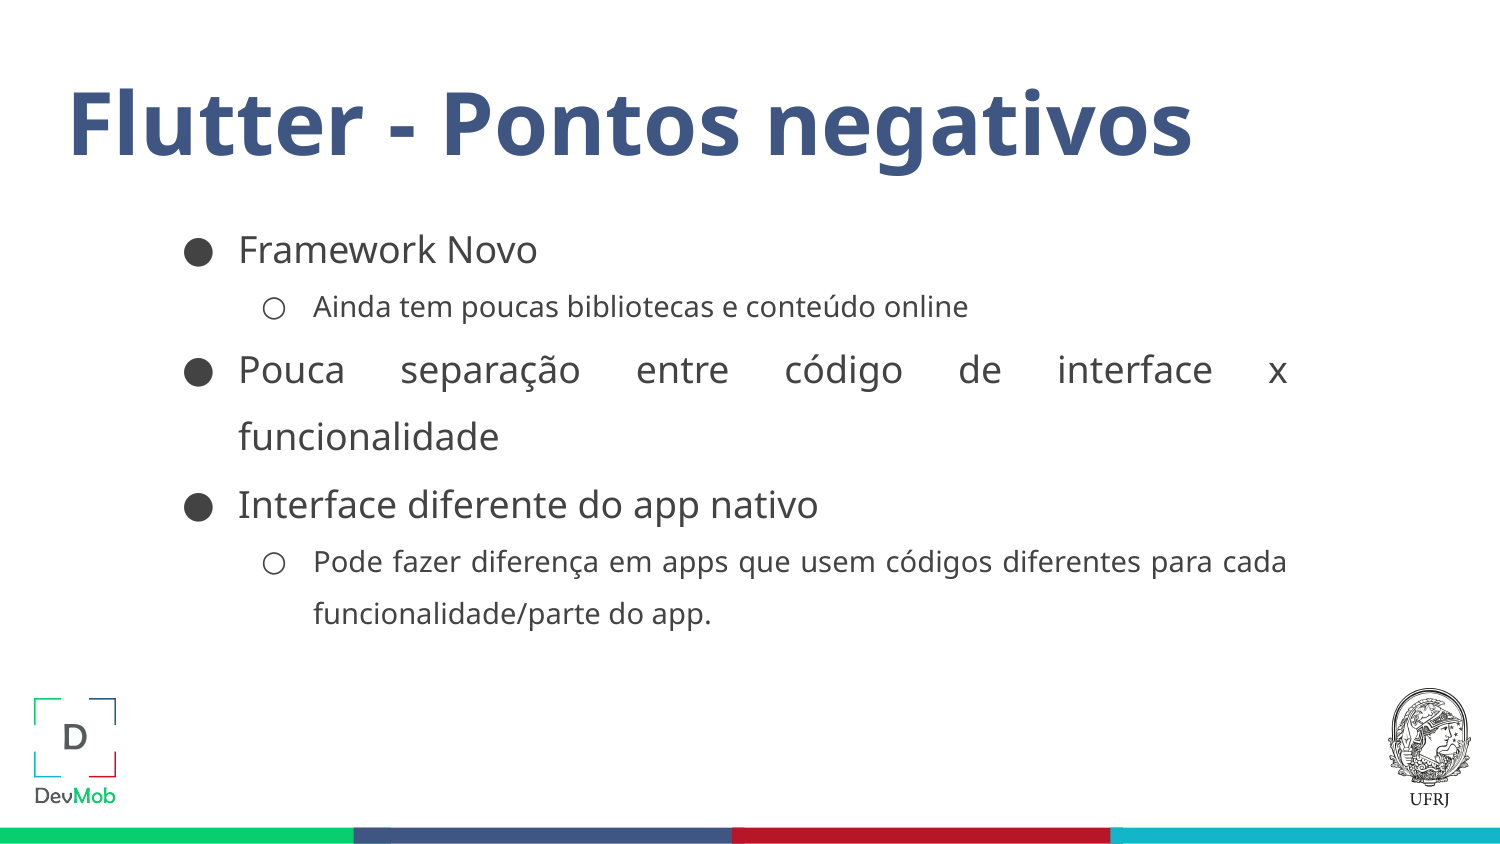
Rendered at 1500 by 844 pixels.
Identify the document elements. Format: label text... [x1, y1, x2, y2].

picture [34, 698, 116, 808]
title Flutter - Pontos negativos [51, 51, 1449, 189]
picture [1388, 688, 1471, 808]
list Framework Novo Ainda tem poucas bibliotecas e conteúdo online Pouca separação entre código de interface x funcionalidade Interface diferente do app nativo Pode fazer diferença em apps que usem códigos diferentes para cada funcionalidade/parte do app. [148, 188, 1304, 752]
